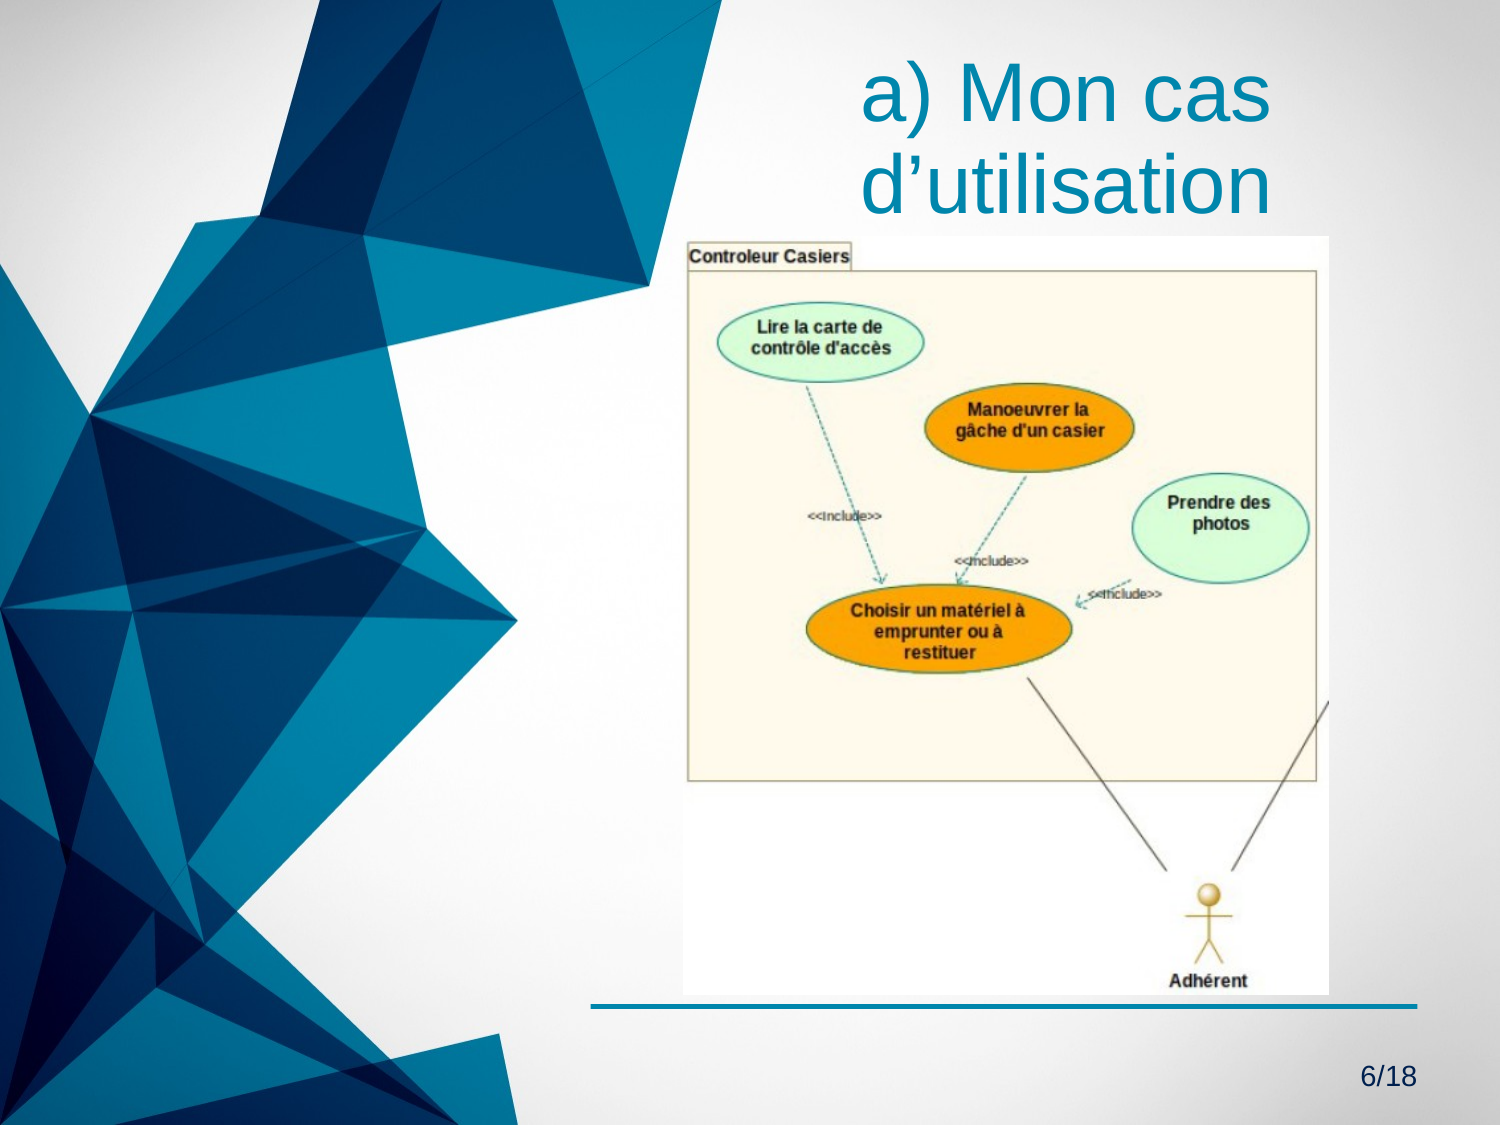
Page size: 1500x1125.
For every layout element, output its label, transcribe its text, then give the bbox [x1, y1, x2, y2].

title a) Mon cas d’utilisation [708, 44, 1425, 233]
picture [0, 0, 1500, 1125]
